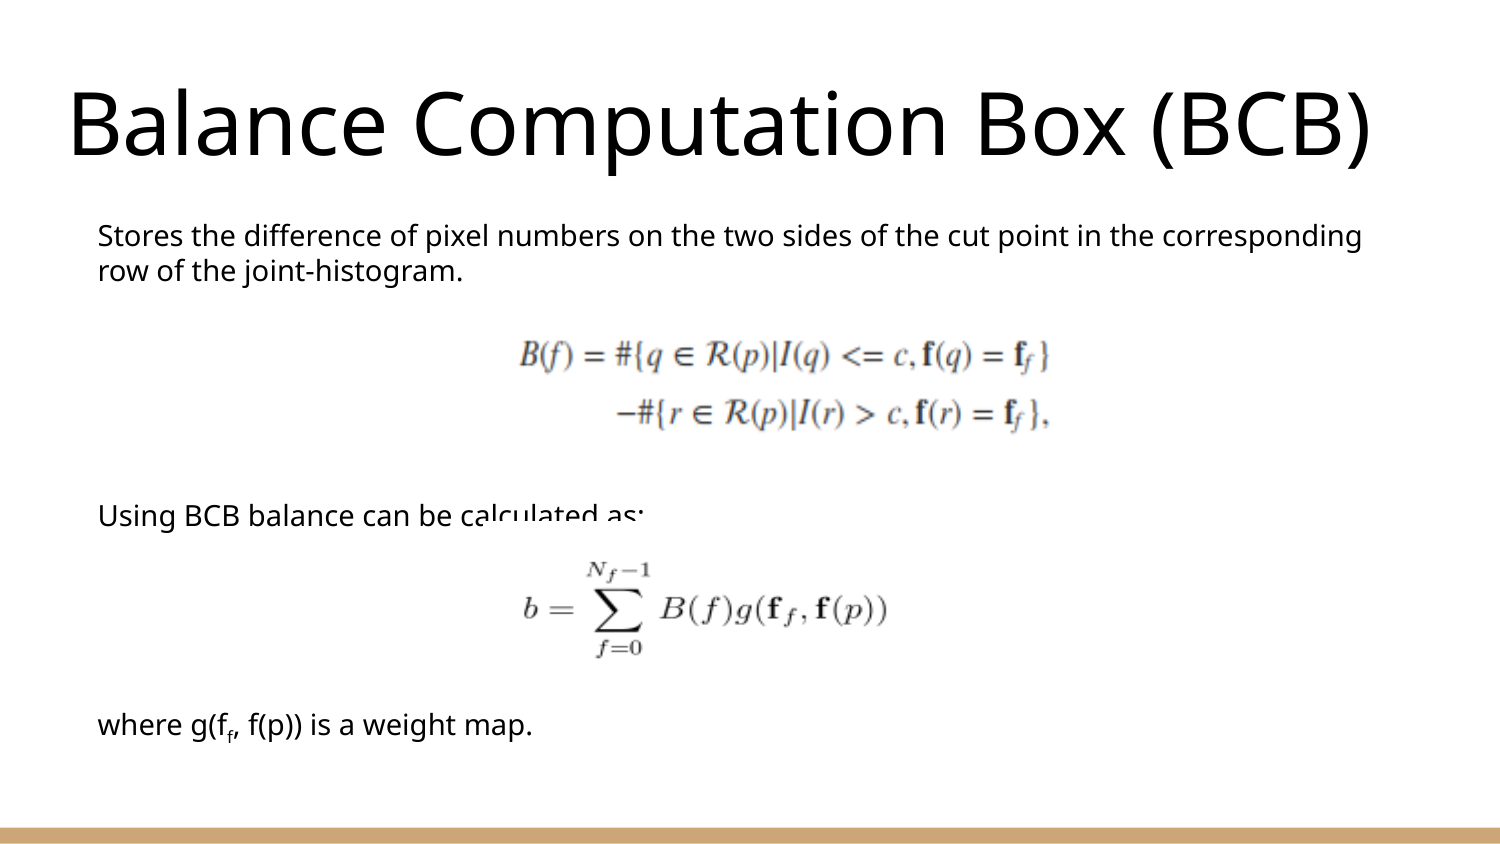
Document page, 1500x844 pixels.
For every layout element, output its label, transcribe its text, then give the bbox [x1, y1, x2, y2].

picture [483, 308, 1168, 467]
picture [483, 521, 919, 689]
title Balance Computation Box (BCB) [51, 51, 1449, 189]
text_box Stores the difference of pixel numbers on the two sides of the cut point in the corresponding row of the joint-histogram. Using BCB balance can be calculated as: where g(ff, f(p)) is a weight map. [82, 202, 1415, 776]
